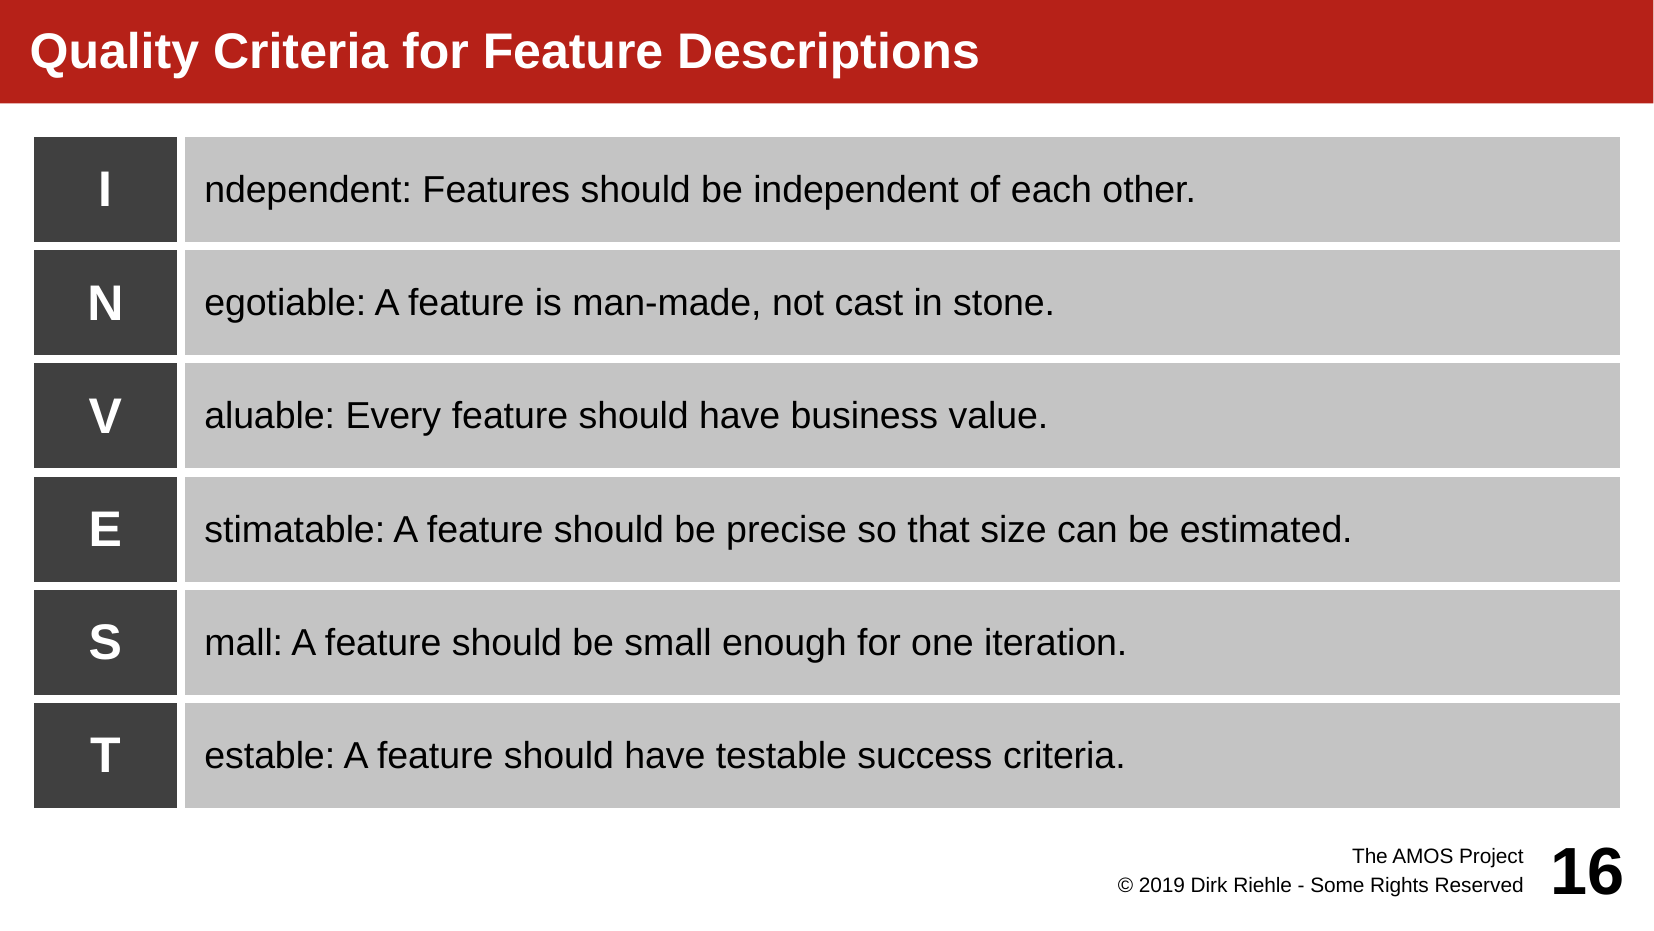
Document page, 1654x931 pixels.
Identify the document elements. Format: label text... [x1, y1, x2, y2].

table_cell stimatable: A feature should be precise so that size can be estimated. [185, 477, 1620, 582]
table_cell S [34, 590, 177, 695]
title Quality Criteria for Feature Descriptions [0, 0, 1654, 104]
table_cell estable: A feature should have testable success criteria. [185, 703, 1620, 808]
table_cell N [34, 250, 177, 355]
table_cell mall: A feature should be small enough for one iteration. [185, 590, 1620, 695]
table_header I [34, 137, 177, 242]
table_cell E [34, 477, 177, 582]
table_cell egotiable: A feature is man-made, not cast in stone. [185, 250, 1620, 355]
table_cell T [34, 703, 177, 808]
table_cell aluable: Every feature should have business value. [185, 363, 1620, 468]
table_cell V [34, 363, 177, 468]
table_header ndependent: Features should be independent of each other. [185, 137, 1620, 242]
